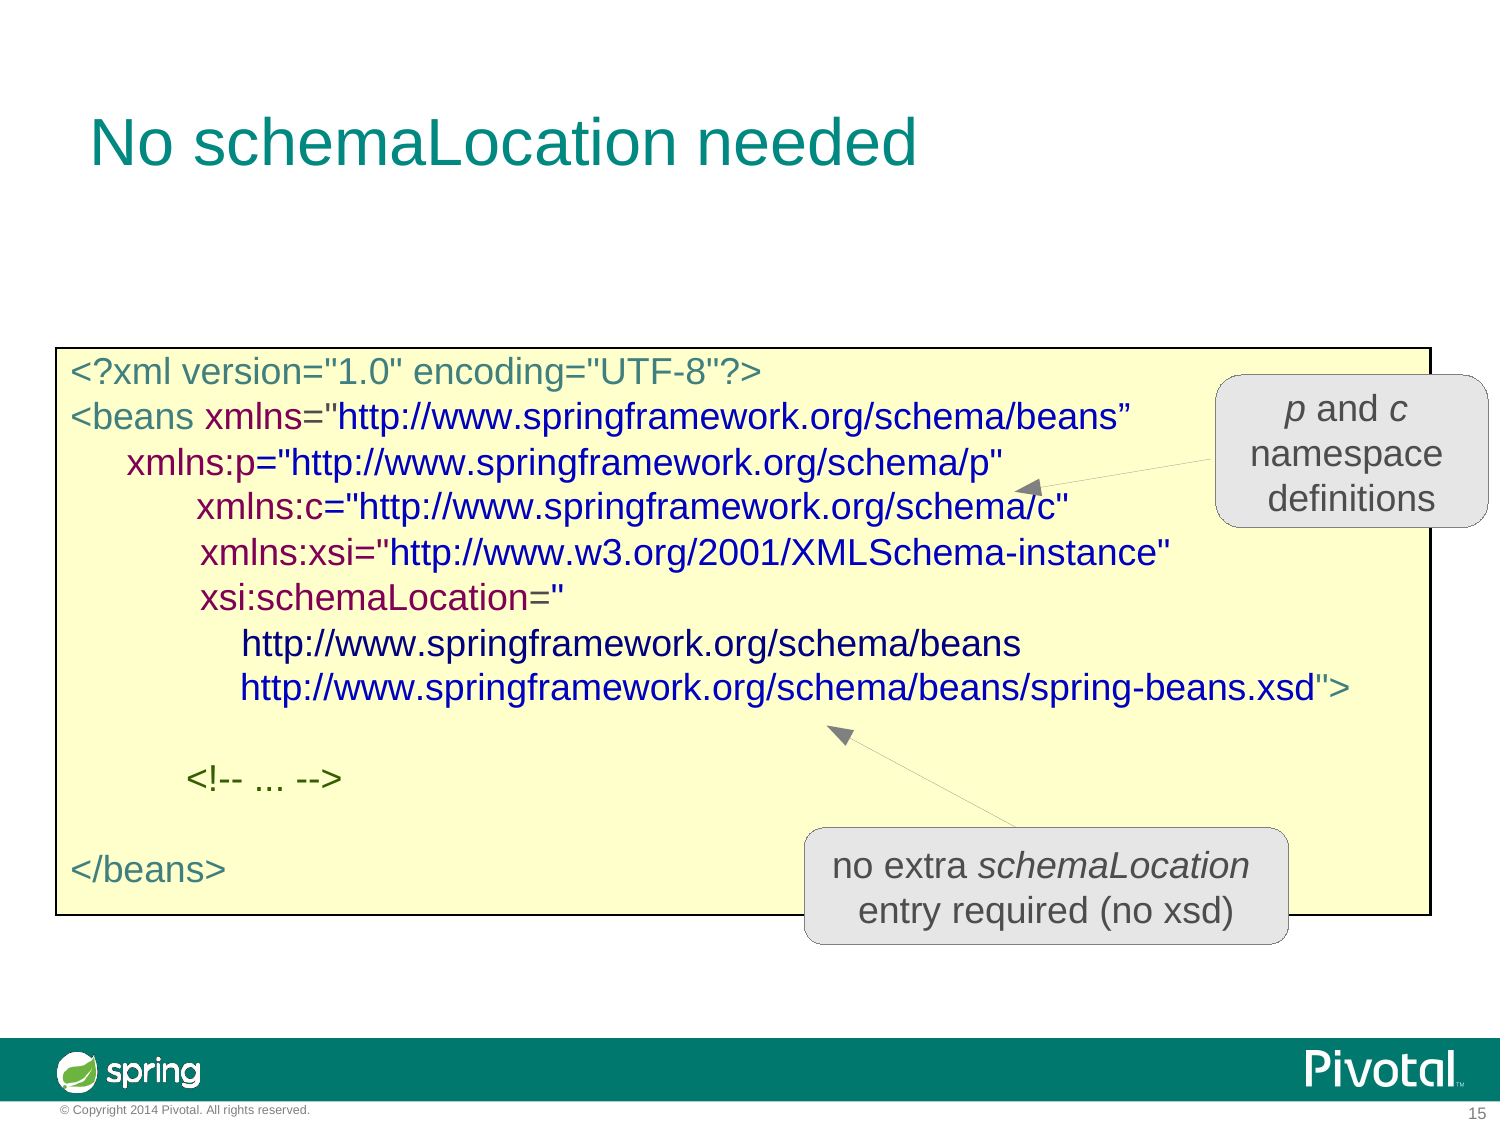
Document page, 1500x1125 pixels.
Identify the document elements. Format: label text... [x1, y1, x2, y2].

picture [32, 1041, 210, 1103]
title No schemaLocation needed [75, 45, 1426, 233]
text_box no extra schemaLocation entry required (no xsd) [804, 827, 1289, 945]
text_box p and c namespace definitions [1215, 374, 1489, 528]
picture [1306, 1050, 1464, 1087]
text_box <?xml version="1.0" encoding="UTF-8"?> <beans xmlns="http://www.springframework.org/schema/beans” xmlns:p="http://www.springframework.org/schema/p" xmlns:c="http://www.springframework.org/schema/c" xmlns:xsi="http://www.w3.org/2001/XMLSchema-instance" xsi:schemaLocation=" http://www.springframework.org/schema/beans http://www.springframework.org/schema/beans/spring-beans.xsd"> <!-- ... --> </beans> [55, 348, 1431, 915]
